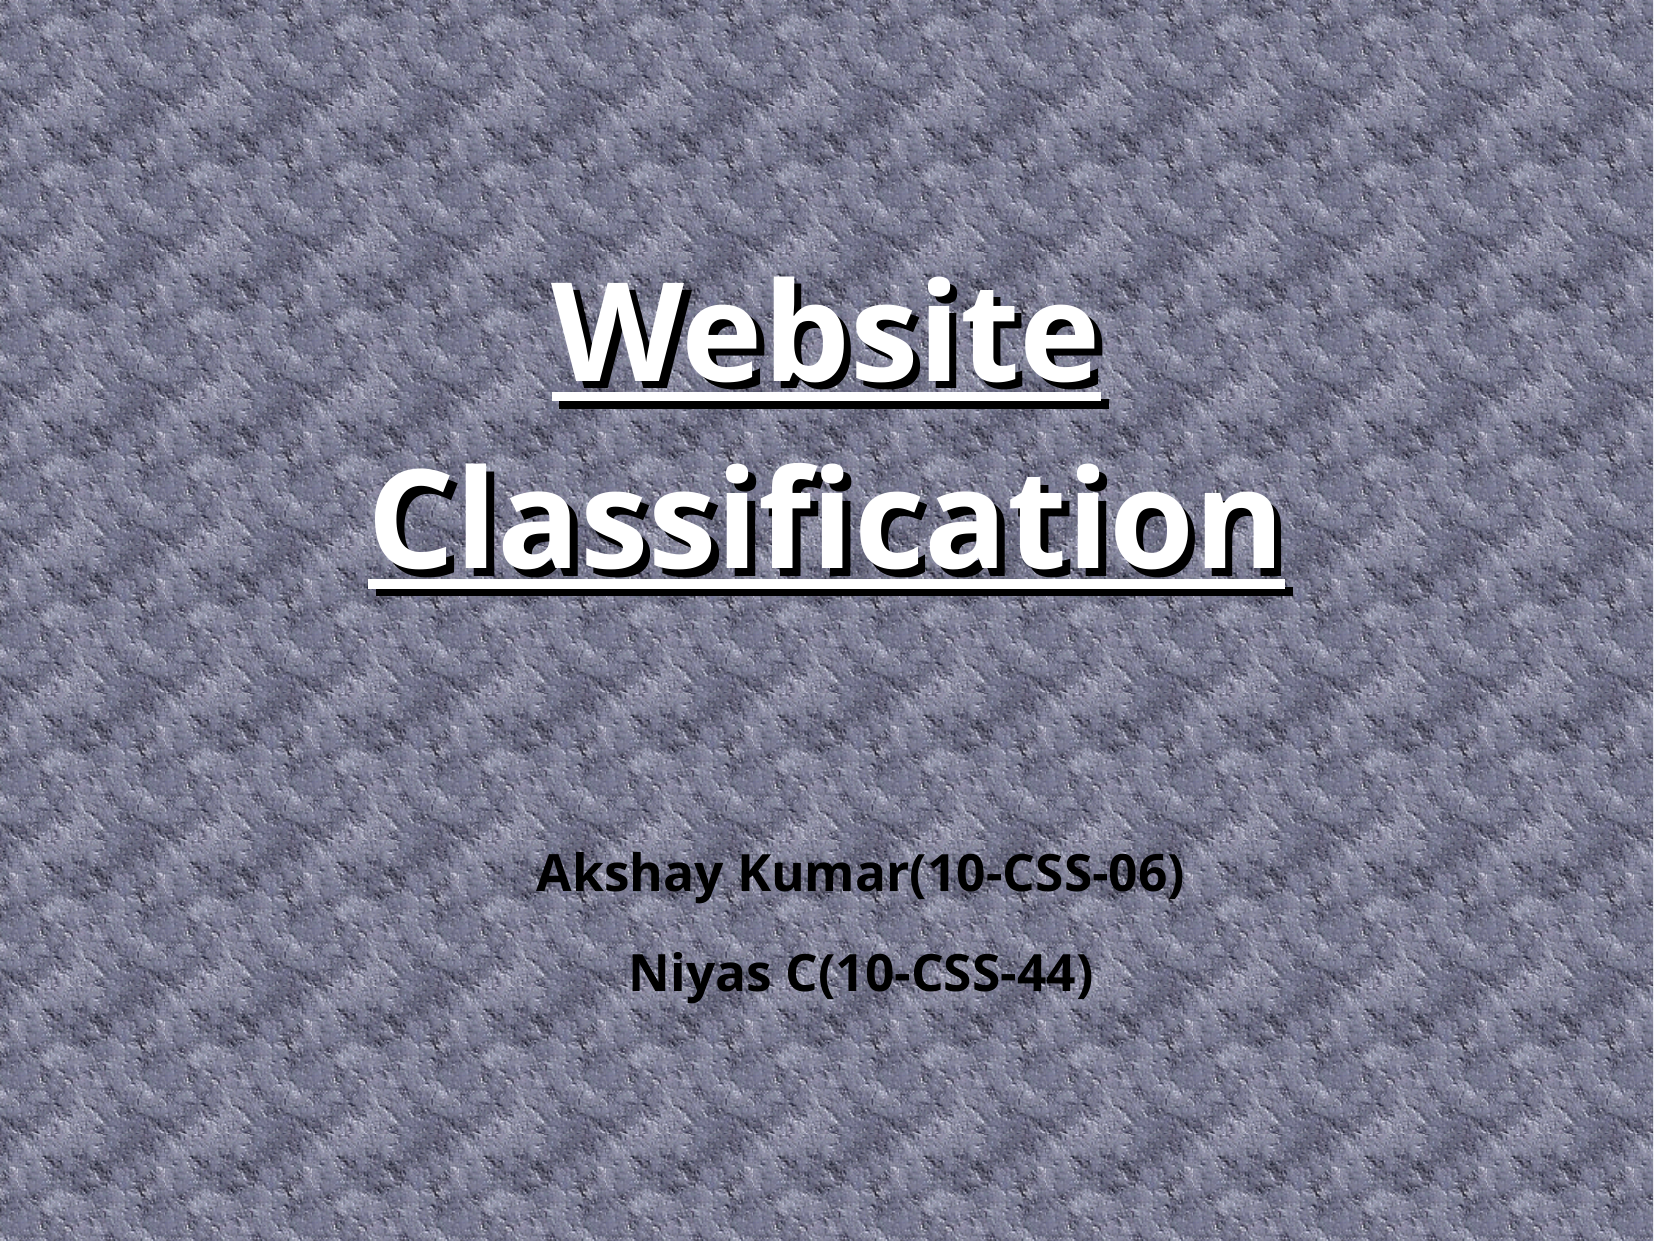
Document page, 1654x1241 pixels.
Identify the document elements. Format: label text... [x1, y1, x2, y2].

list Akshay Kumar(10-CSS-06) Niyas C(10-CSS-44) [82, 290, 1571, 1010]
picture [0, 0, 1654, 1241]
